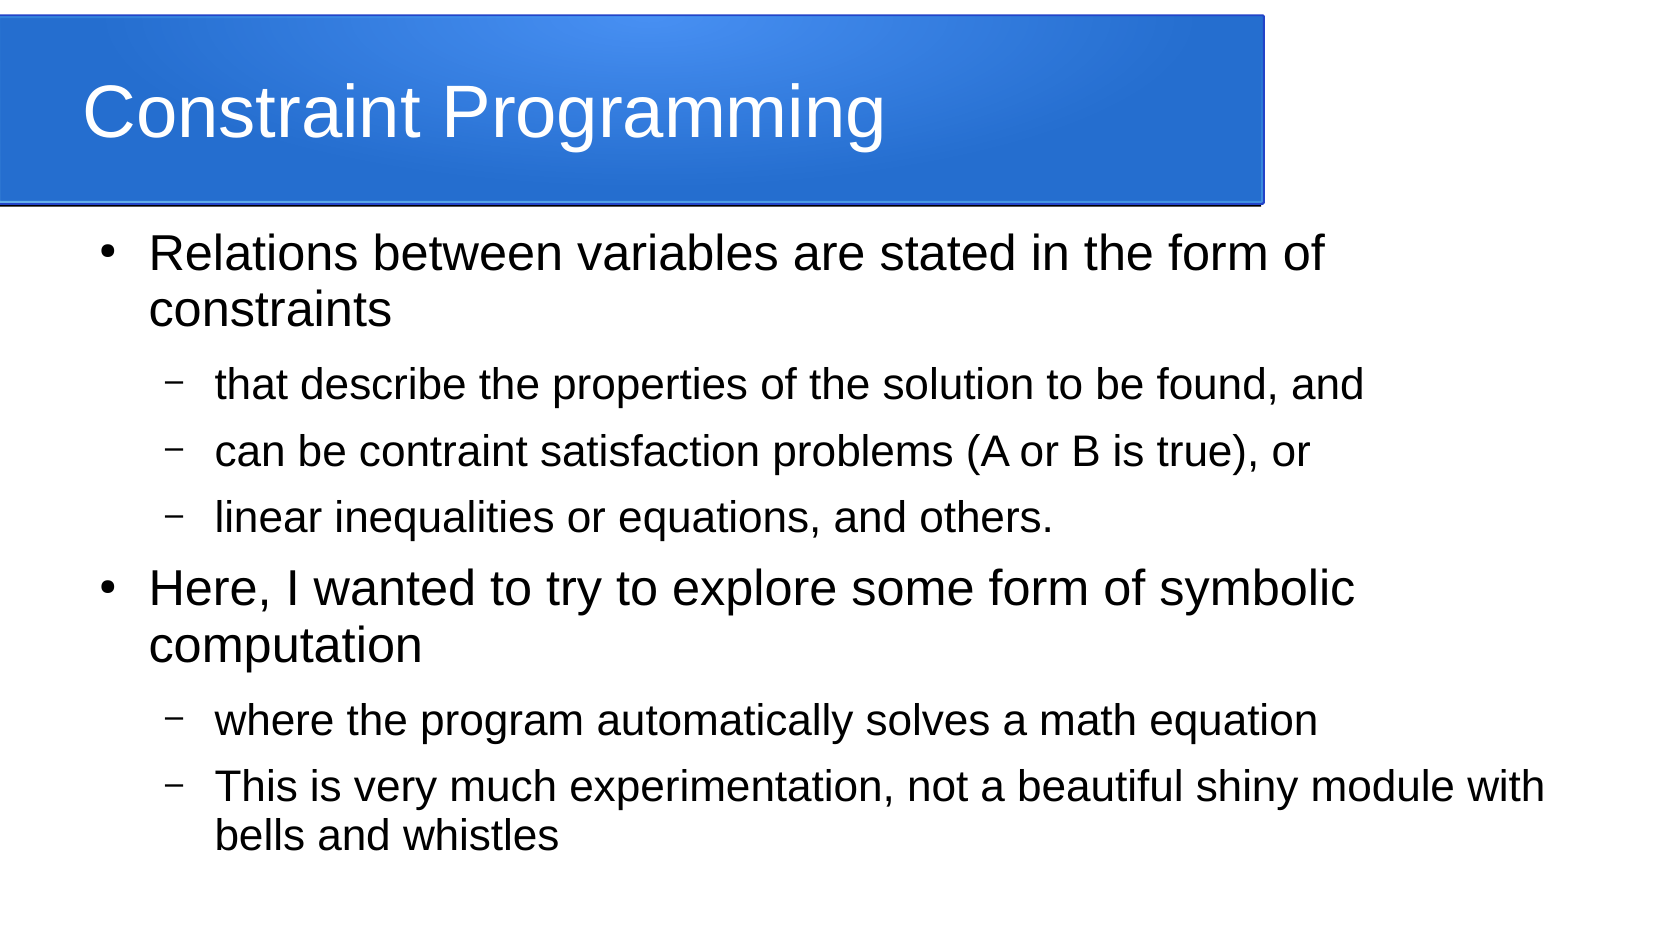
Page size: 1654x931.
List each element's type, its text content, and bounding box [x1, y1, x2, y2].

list Relations between variables are stated in the form of constraints that describe the properties of the solution to be found, and can be contraint satisfaction problems (A or B is true), or linear inequalities or equations, and others. Here, I wanted to try to explore some form of symbolic computation where the program automatically solves a math equation This is very much experimentation, not a beautiful shiny module with bells and whistles [82, 224, 1571, 863]
title Constraint Programming [82, 35, 1235, 189]
